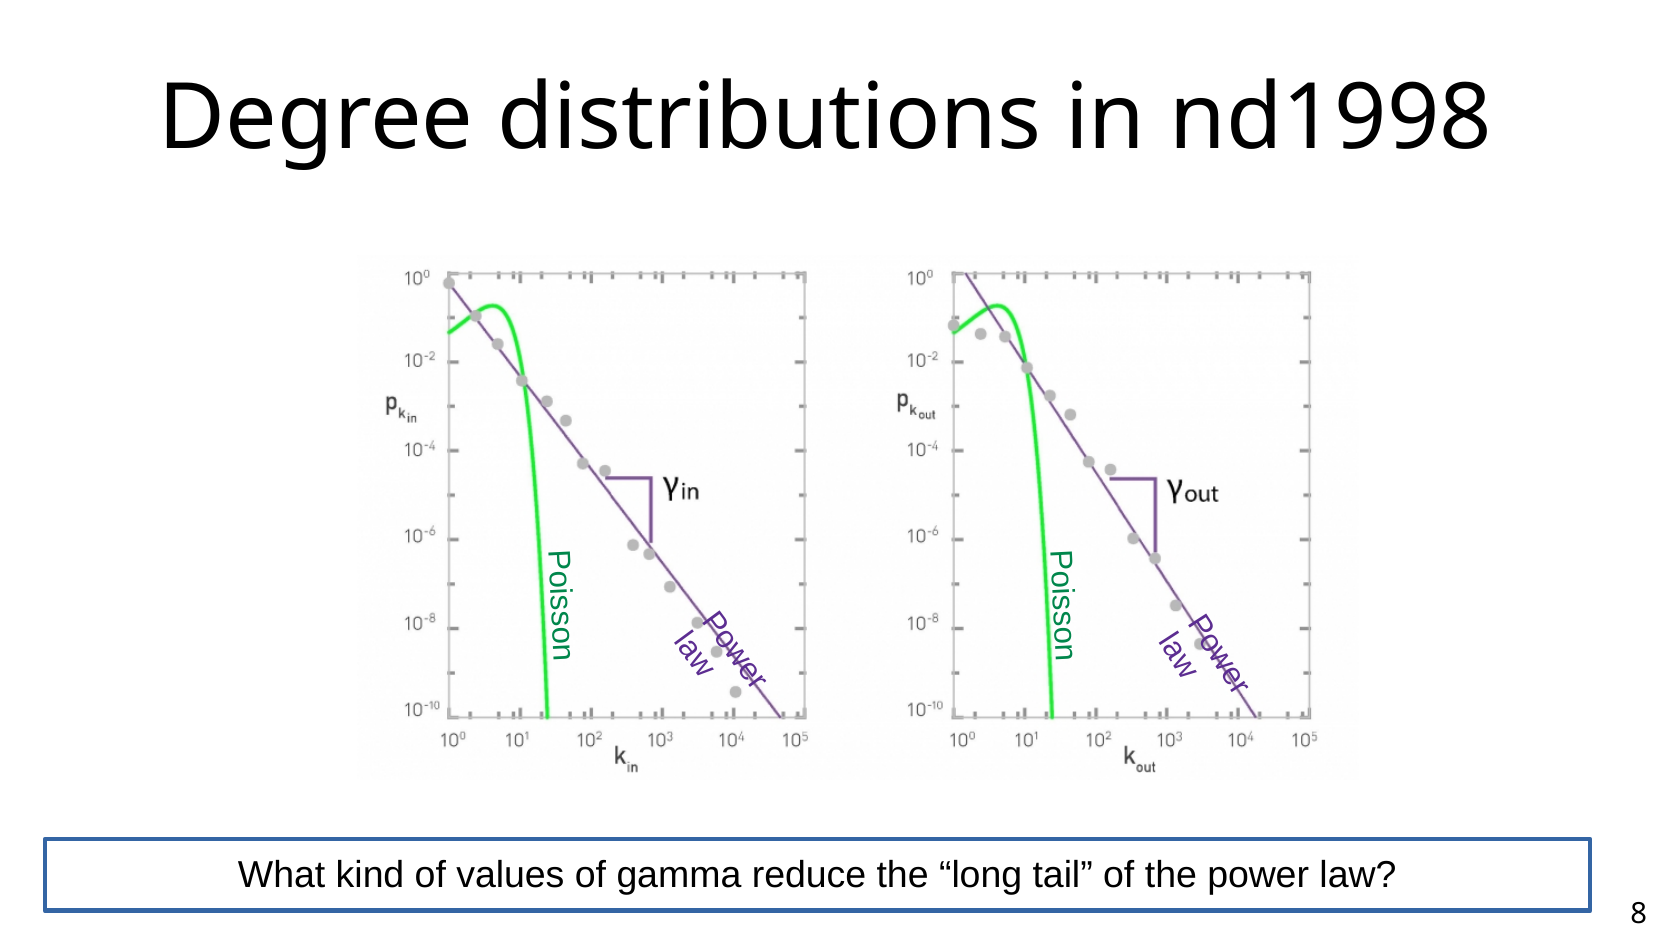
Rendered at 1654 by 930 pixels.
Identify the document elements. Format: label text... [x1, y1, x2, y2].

text_box Power law [1138, 591, 1285, 755]
picture [357, 255, 1359, 780]
text_box Poisson [499, 534, 591, 693]
text_box What kind of values of gamma reduce the “long tail” of the power law? [45, 839, 1591, 911]
title Degree distributions in nd1998 [82, 1, 1571, 225]
text_box Power law [652, 588, 804, 751]
text_box Poisson [1001, 534, 1093, 693]
